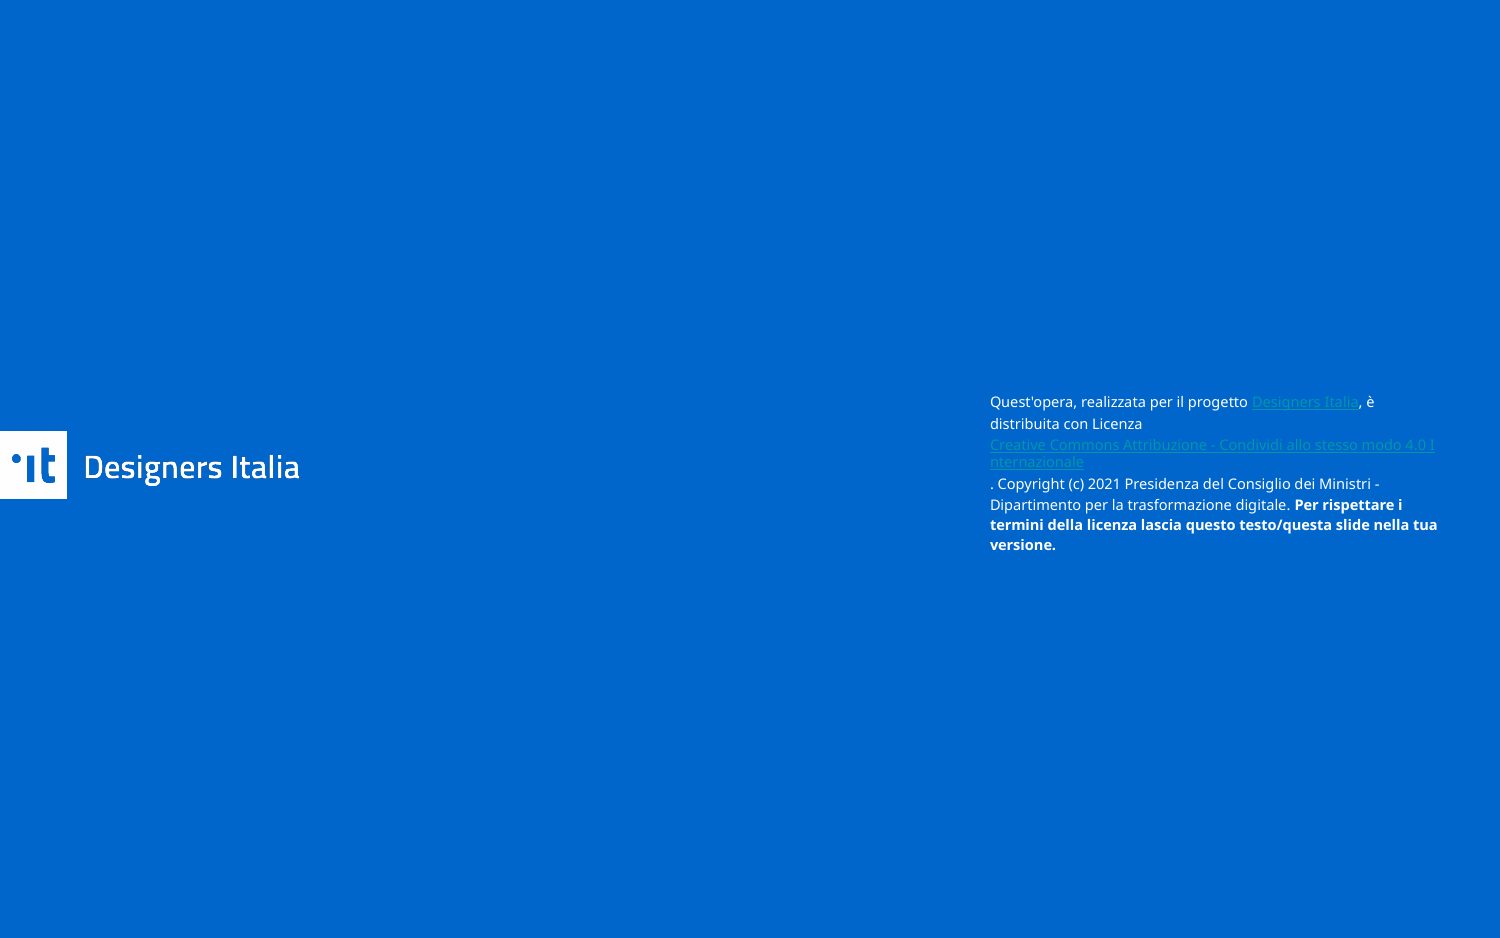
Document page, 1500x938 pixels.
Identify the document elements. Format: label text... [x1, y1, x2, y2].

picture [0, 431, 317, 499]
text_box Quest'opera, realizzata per il progetto Designers Italia, è distribuita con Licenza Creative Commons Attribuzione - Condividi allo stesso modo 4.0 Internazionale. Copyright (c) 2021 Presidenza del Consiglio dei Ministri - Dipartimento per la trasformazione digitale. Per rispettare i termini della licenza lascia questo testo/questa slide nella tua versione. [975, 374, 1454, 551]
